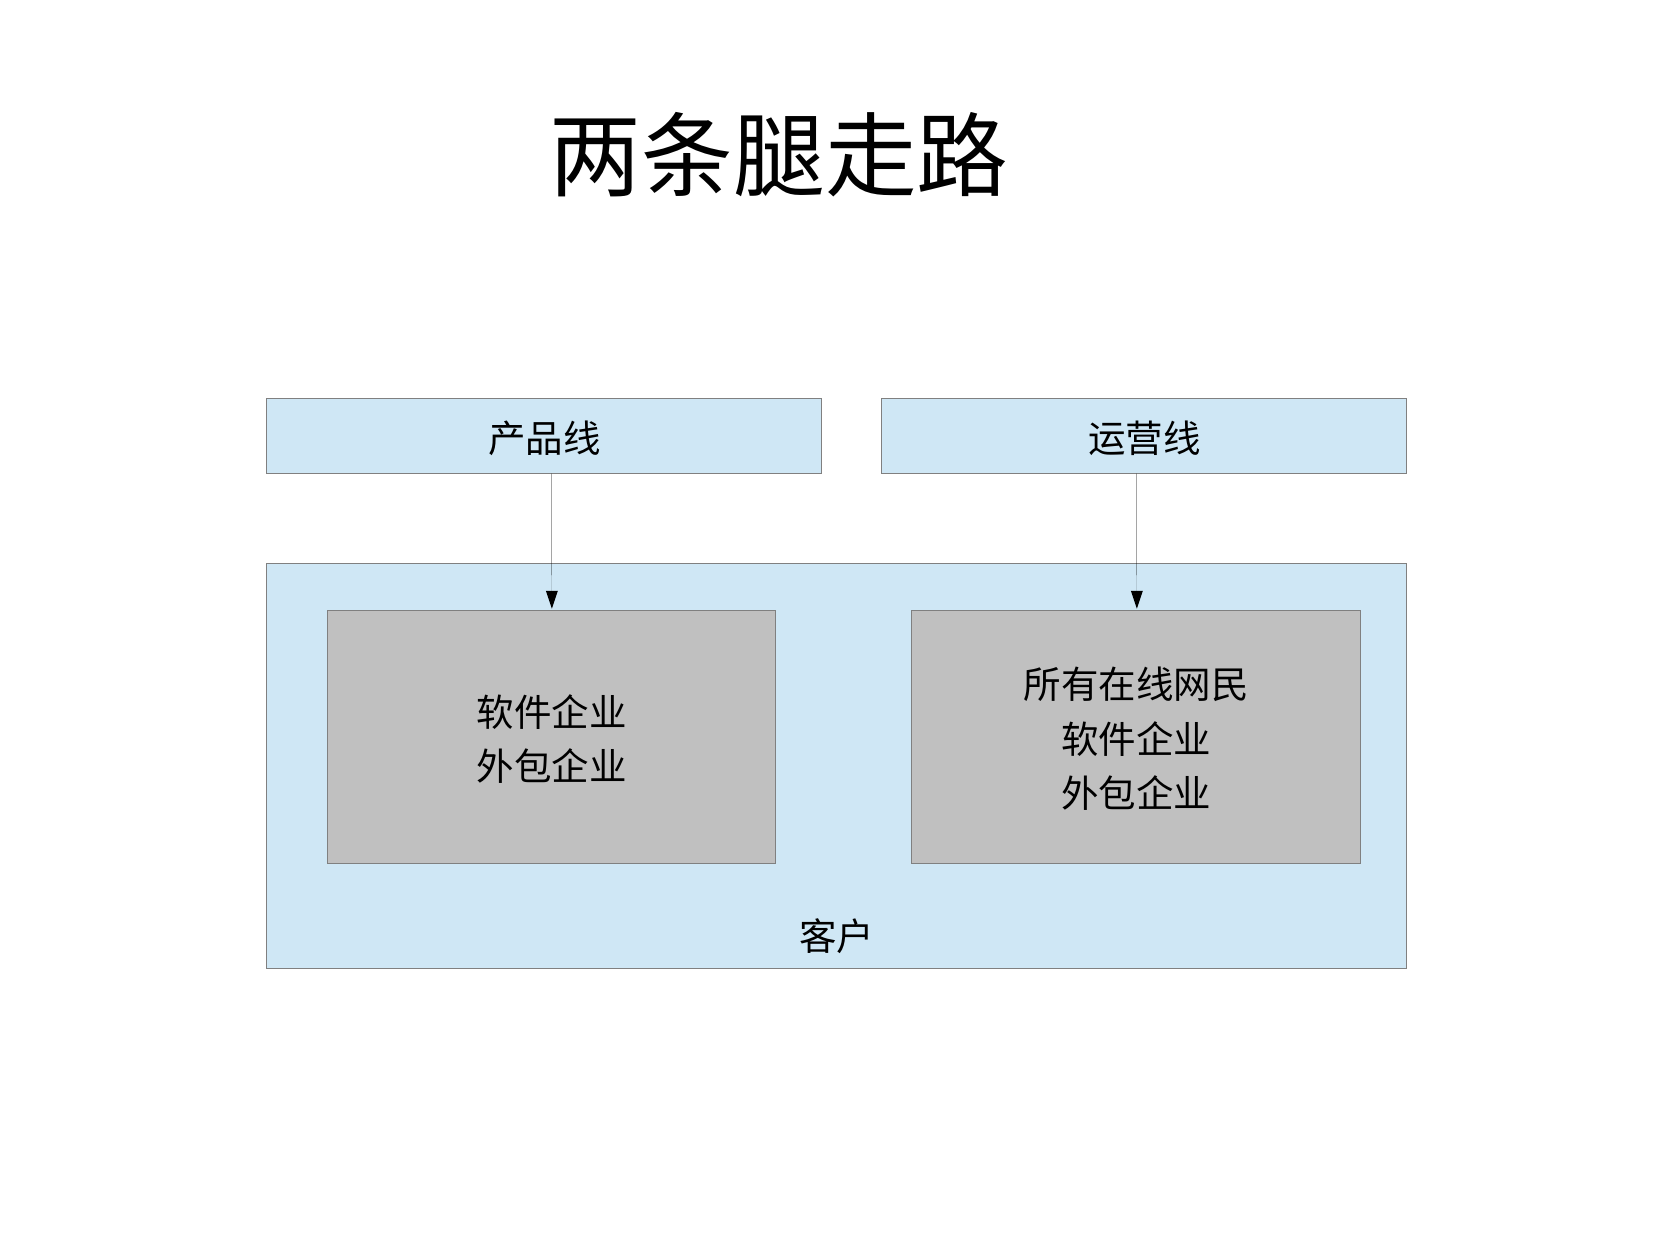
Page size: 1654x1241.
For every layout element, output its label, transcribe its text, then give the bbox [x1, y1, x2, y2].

text_box 运营线 [881, 398, 1407, 474]
text_box 软件企业 外包企业 [327, 610, 776, 864]
text_box 客户 [266, 563, 1407, 969]
text_box 所有在线网民 软件企业 外包企业 [911, 610, 1361, 864]
title 两条腿走路 [35, 49, 1524, 257]
text_box 产品线 [266, 398, 822, 474]
